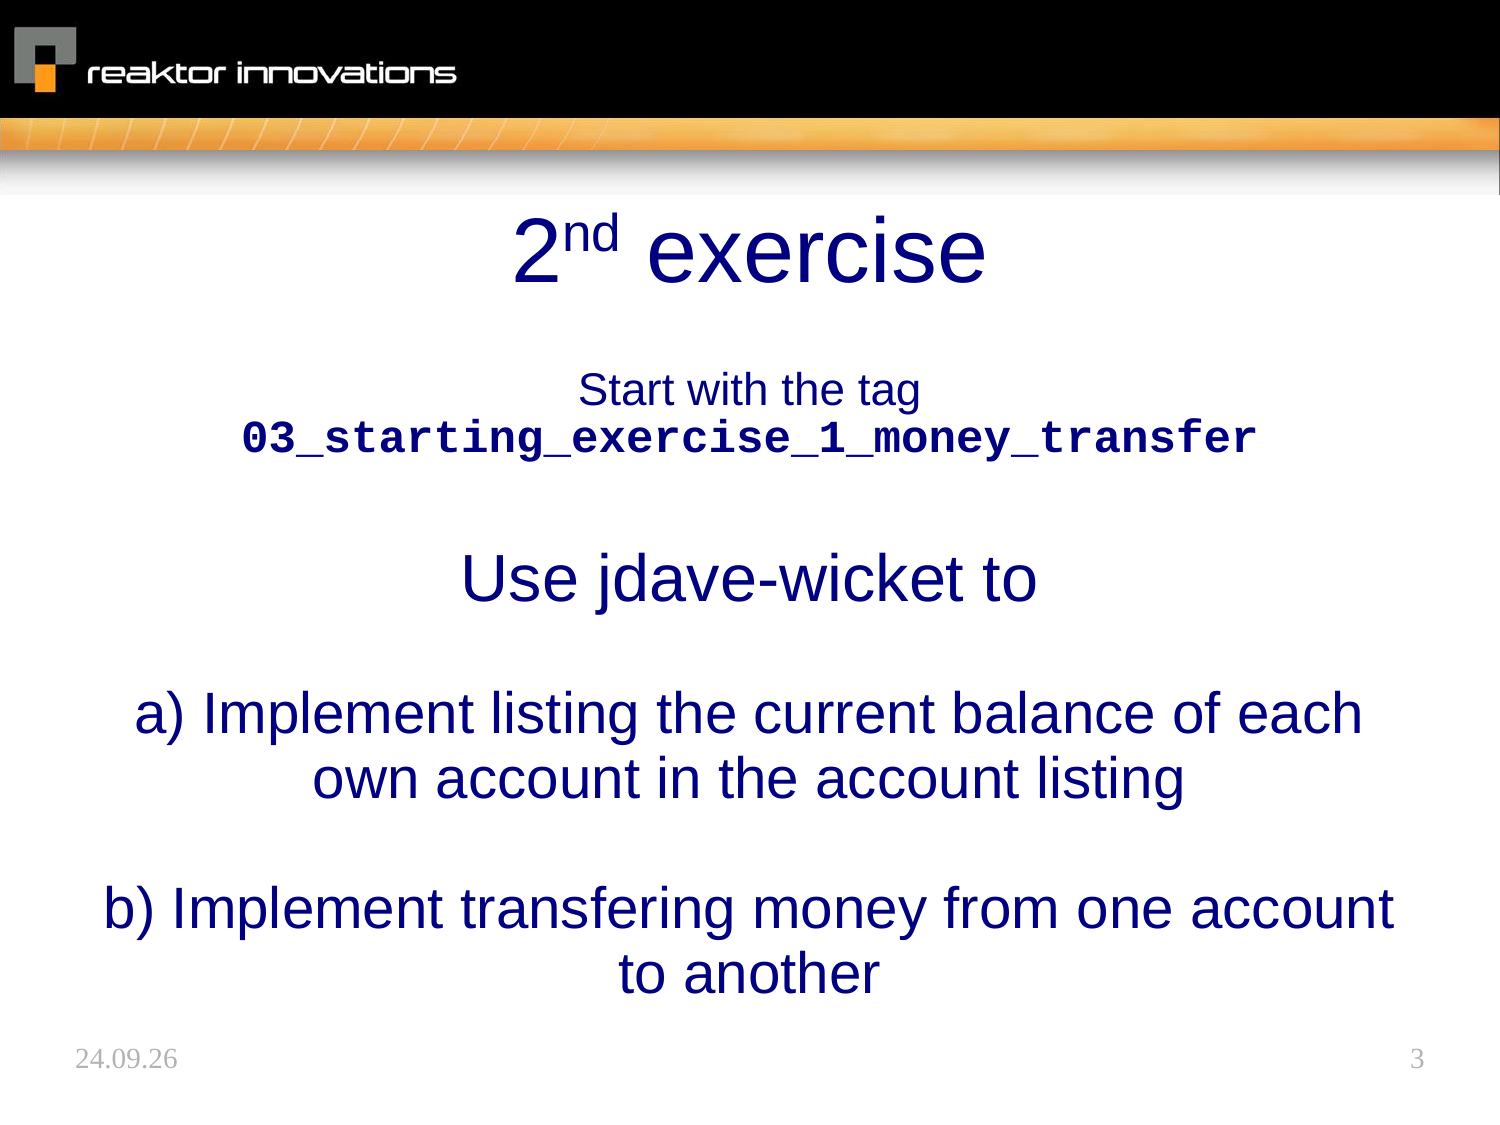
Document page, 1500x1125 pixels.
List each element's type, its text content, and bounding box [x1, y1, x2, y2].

subtitle Start with the tag 03_starting_exercise_1_money_transfer Use jdave-wicket to a) Implement listing the current balance of each own account in the account listing b) Implement transfering money from one account to another [75, 338, 1425, 1040]
picture [0, 0, 1500, 195]
title 2nd exercise [75, 164, 1425, 338]
